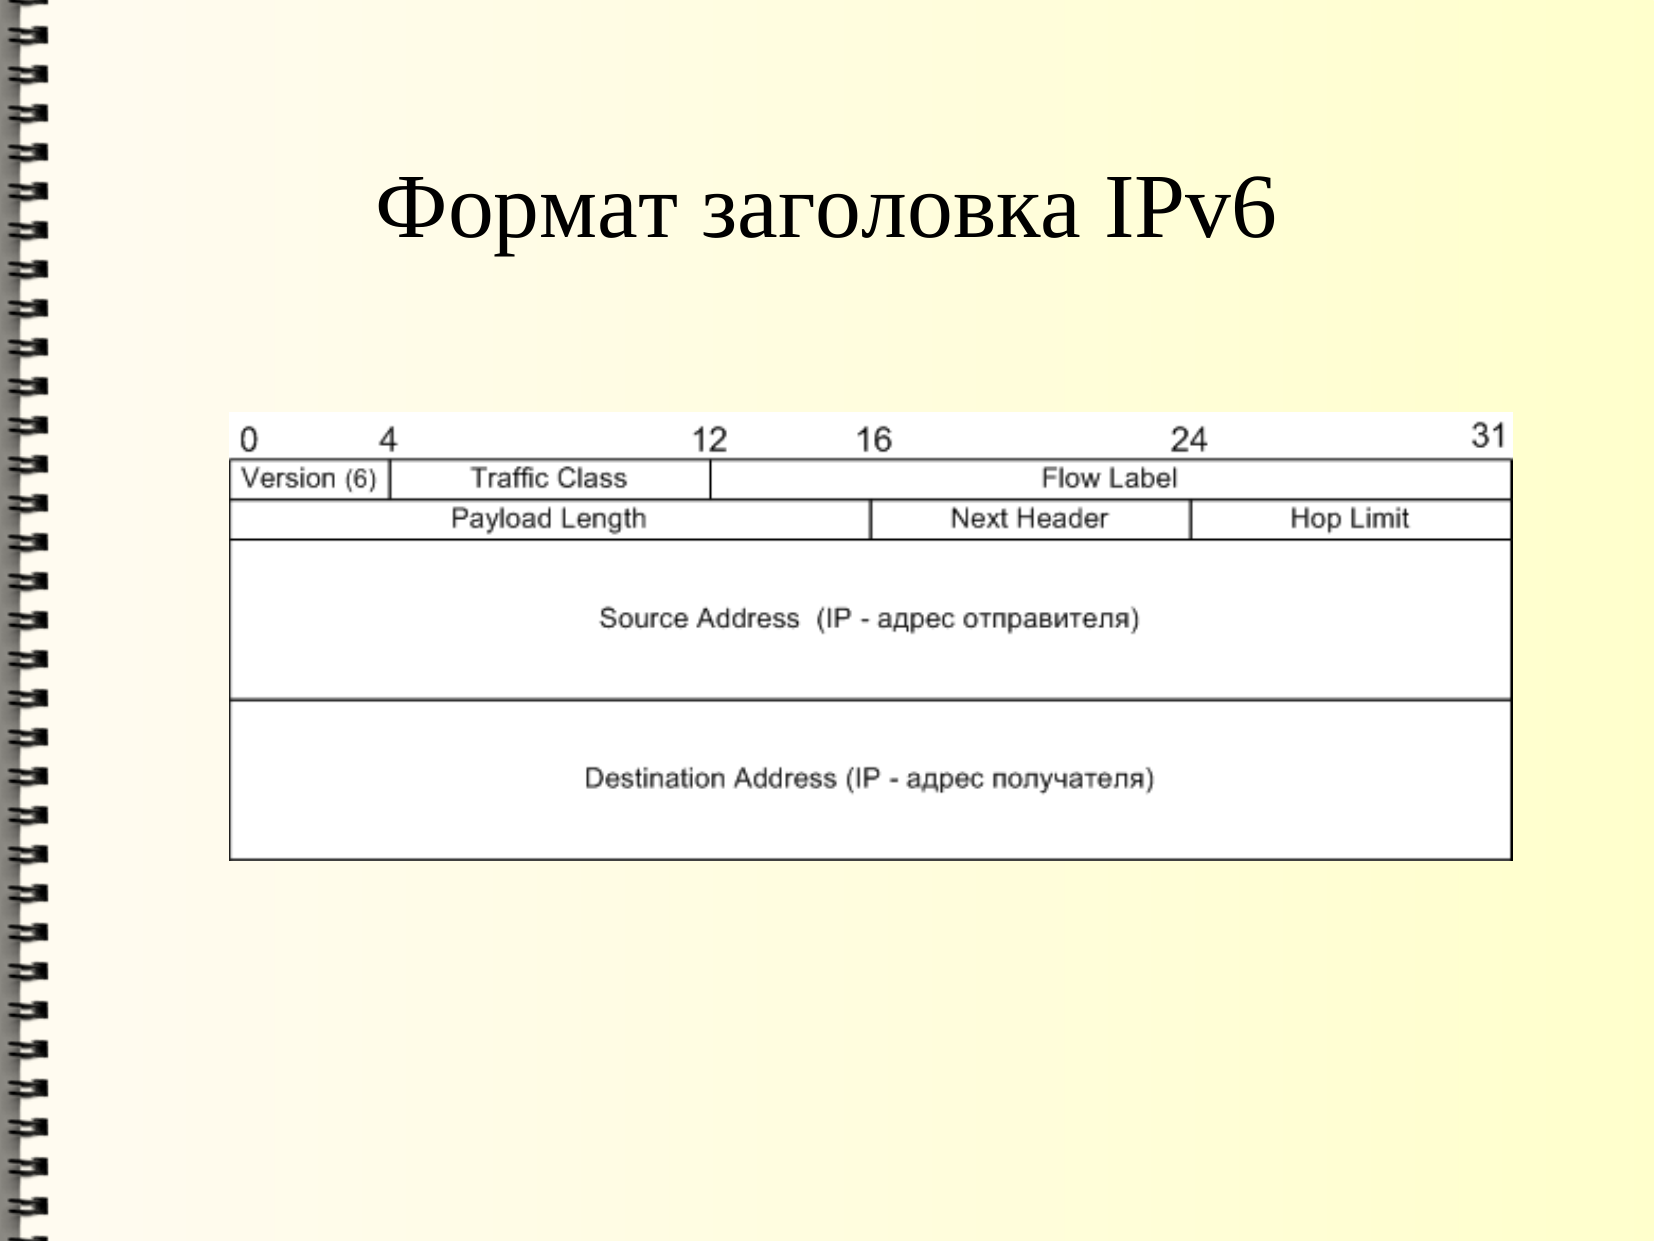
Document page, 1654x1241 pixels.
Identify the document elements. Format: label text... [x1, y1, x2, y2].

picture [229, 412, 1513, 861]
title Формат заголовка IPv6 [121, 102, 1534, 311]
picture [0, 0, 1654, 1241]
